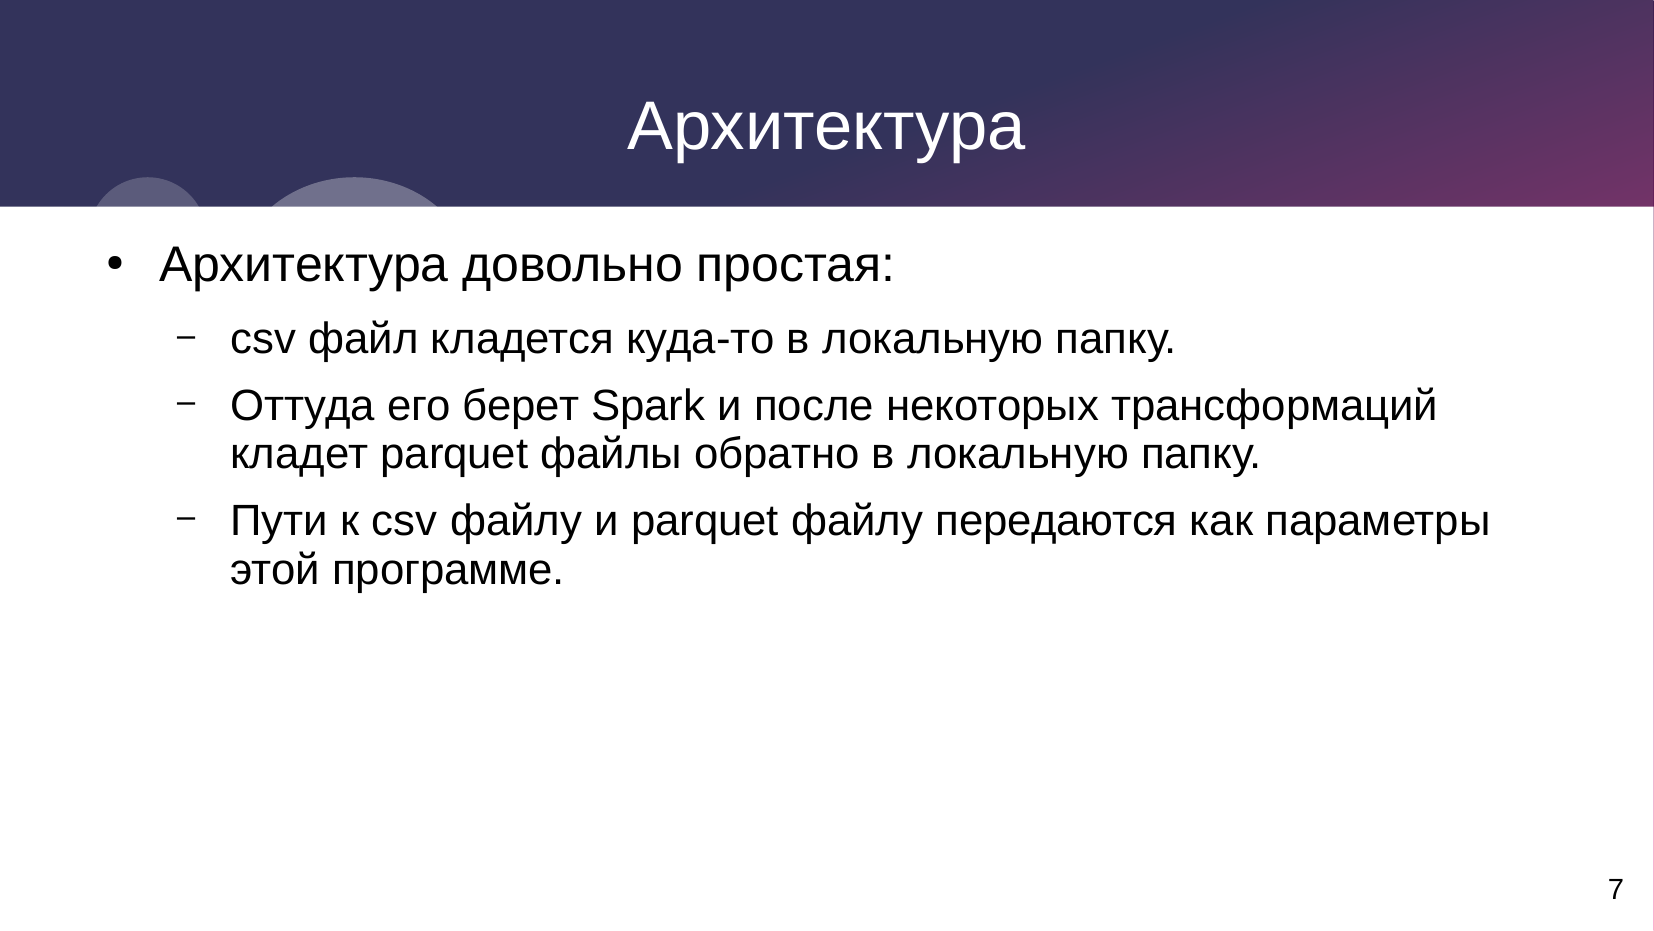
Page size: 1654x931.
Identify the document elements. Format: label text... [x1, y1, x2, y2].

title Архитектура [88, 44, 1565, 207]
list Архитектура довольно простая: csv файл кладется куда-то в локальную папку. Оттуда его берет Spark и после некоторых трансформаций кладет parquet файлы обратно в локальную папку. Пути к csv файлу и parquet файлу передаются как параметры этой программе. [88, 236, 1565, 827]
